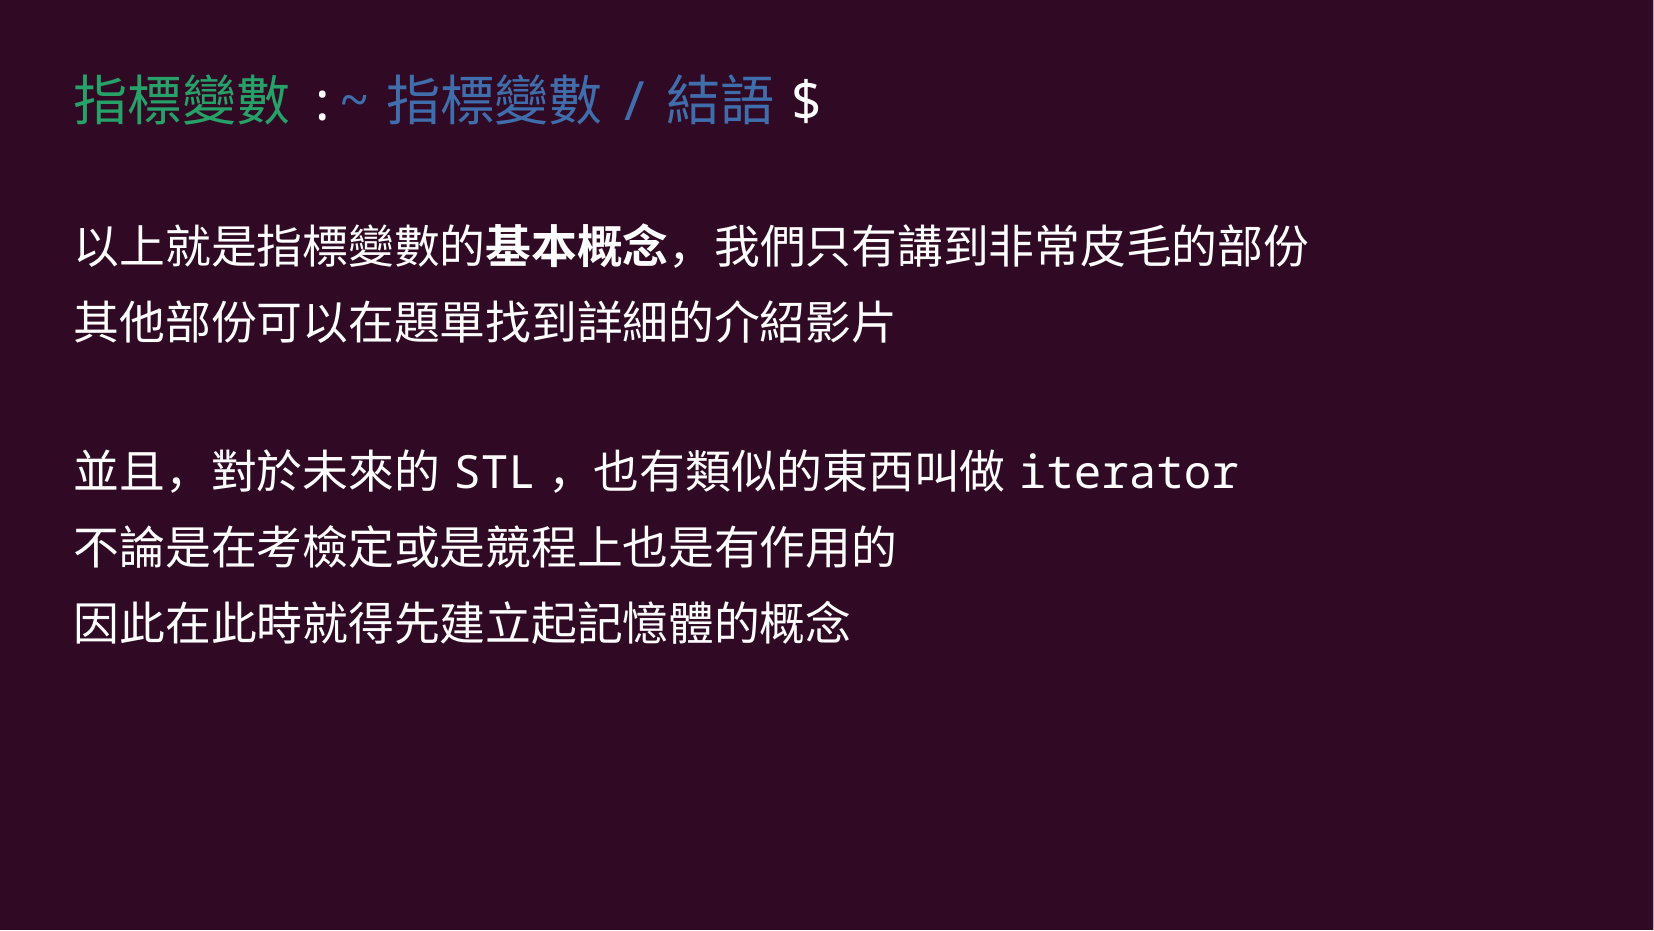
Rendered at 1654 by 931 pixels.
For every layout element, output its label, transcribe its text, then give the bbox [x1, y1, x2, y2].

text_box 指標變數:~指標變數/結語$ [59, 55, 1201, 139]
text_box 以上就是指標變數的基本概念，我們只有講到非常皮毛的部份 其他部份可以在題單找到詳細的介紹影片 並且，對於未來的STL，也有類似的東西叫做iterator 不論是在考檢定或是競程上也是有作用的 因此在此時就得先建立起記憶體的概念 [59, 193, 1613, 672]
